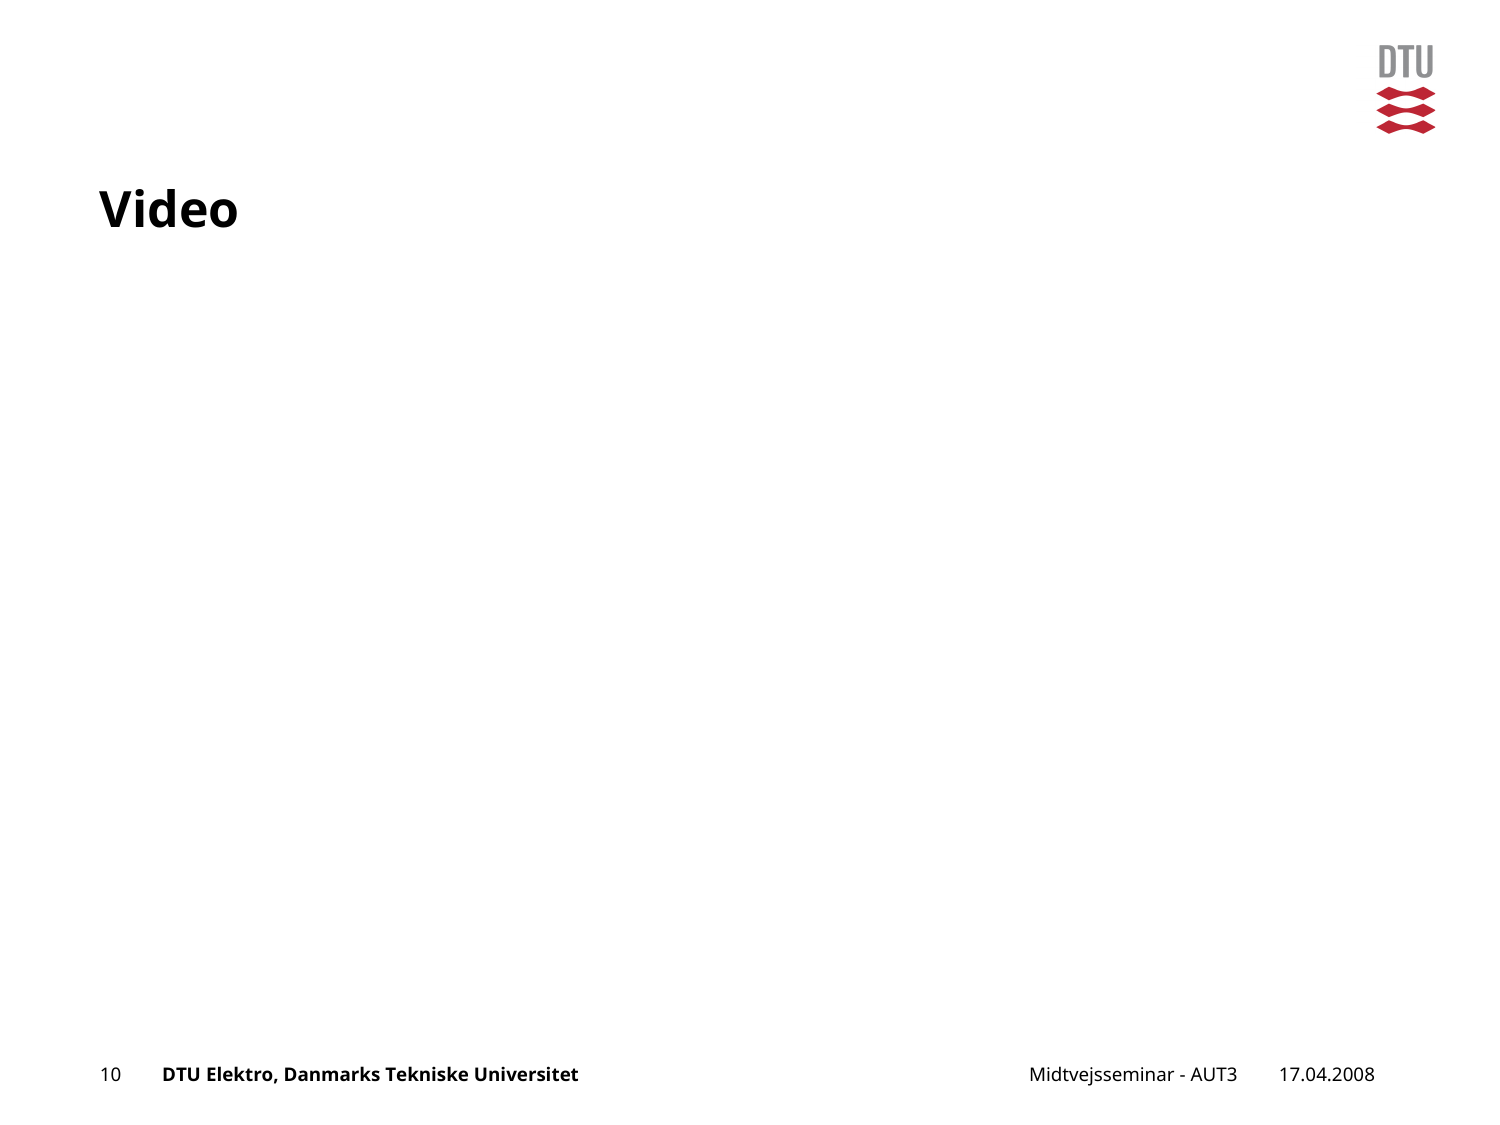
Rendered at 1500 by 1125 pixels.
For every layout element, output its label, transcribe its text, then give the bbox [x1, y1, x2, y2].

title Video [99, 49, 1375, 238]
